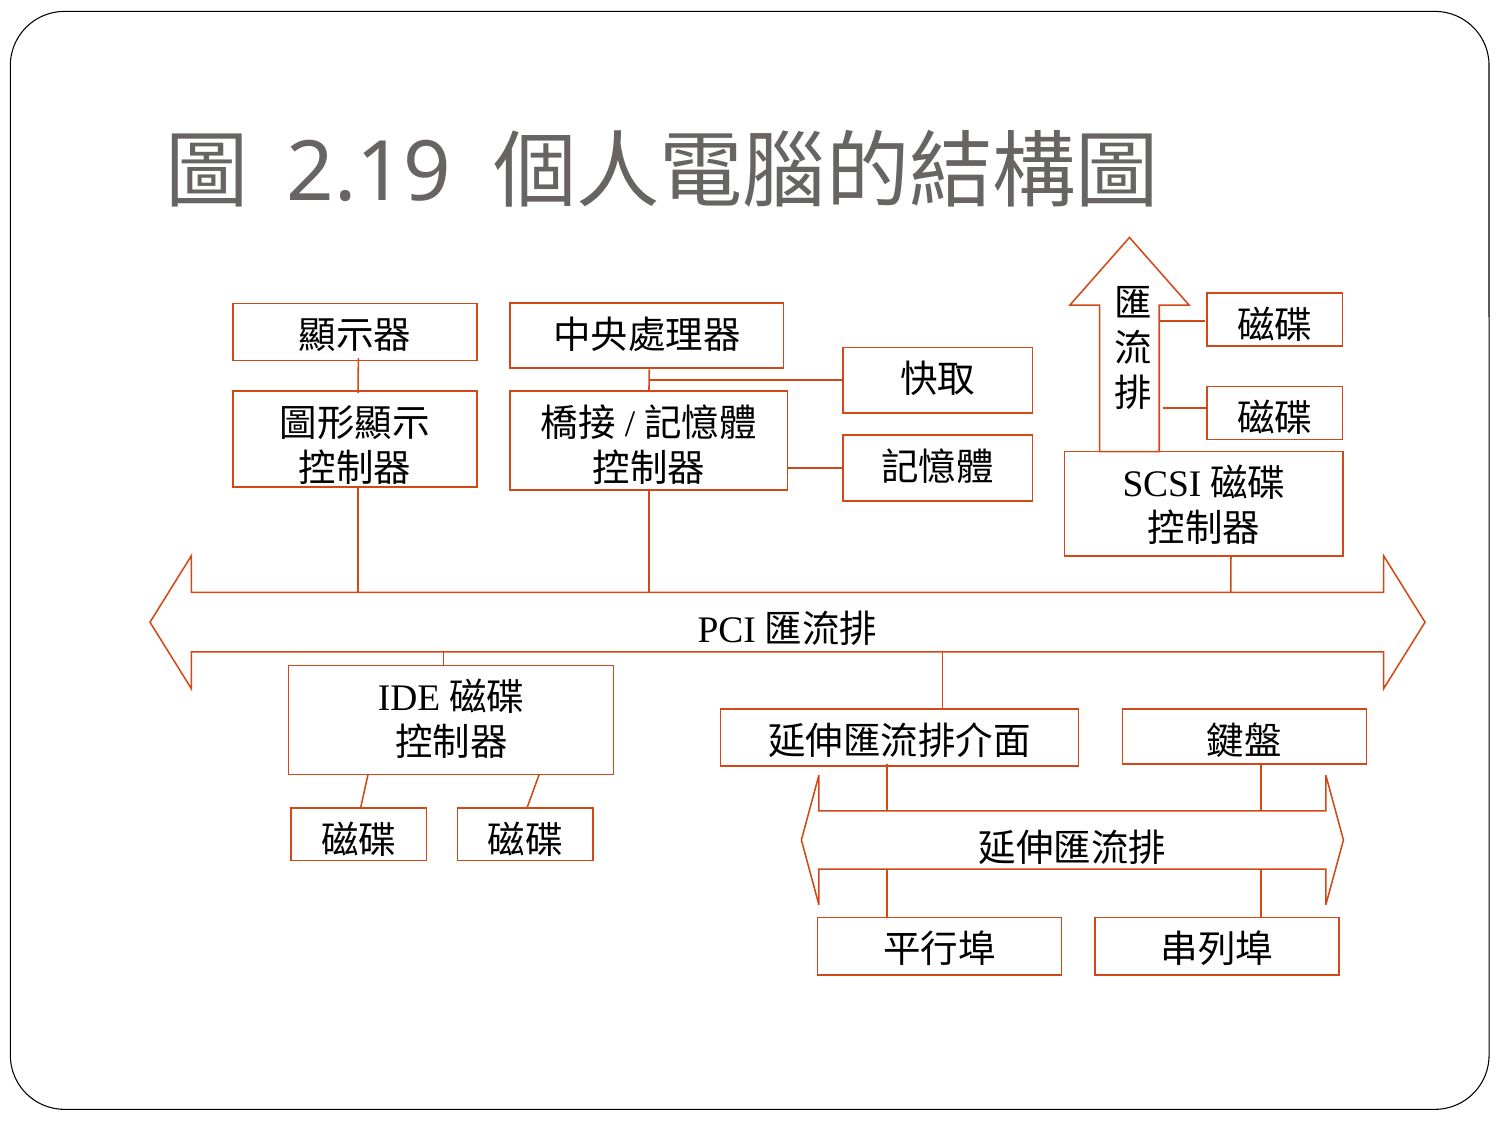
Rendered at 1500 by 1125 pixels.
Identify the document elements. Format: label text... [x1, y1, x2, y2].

text_box 延伸匯流排 [801, 775, 1344, 905]
title 圖 2.19 個人電腦的結構圖 [150, 44, 1426, 233]
text_box 匯流排 [1069, 237, 1190, 452]
text_box 鍵盤 [1122, 708, 1367, 764]
text_box 記憶體 [842, 435, 1033, 501]
text_box 橋接/記憶體 控制器 [510, 391, 788, 490]
text_box IDE磁碟 控制器 [288, 665, 614, 775]
text_box 磁碟 [1206, 292, 1343, 346]
text_box 磁碟 [457, 807, 593, 861]
text_box 串列埠 [1095, 917, 1339, 975]
text_box 磁碟 [291, 807, 427, 861]
text_box 磁碟 [1206, 386, 1343, 440]
text_box 顯示器 [233, 303, 477, 361]
text_box 延伸匯流排介面 [720, 708, 1079, 767]
text_box 中央處理器 [510, 303, 784, 369]
text_box 平行埠 [817, 917, 1062, 975]
text_box 圖形顯示 控制器 [233, 391, 477, 487]
text_box PCI匯流排 [150, 555, 1426, 689]
text_box 快取 [842, 347, 1033, 414]
text_box SCSI磁碟 控制器 [1064, 451, 1344, 556]
